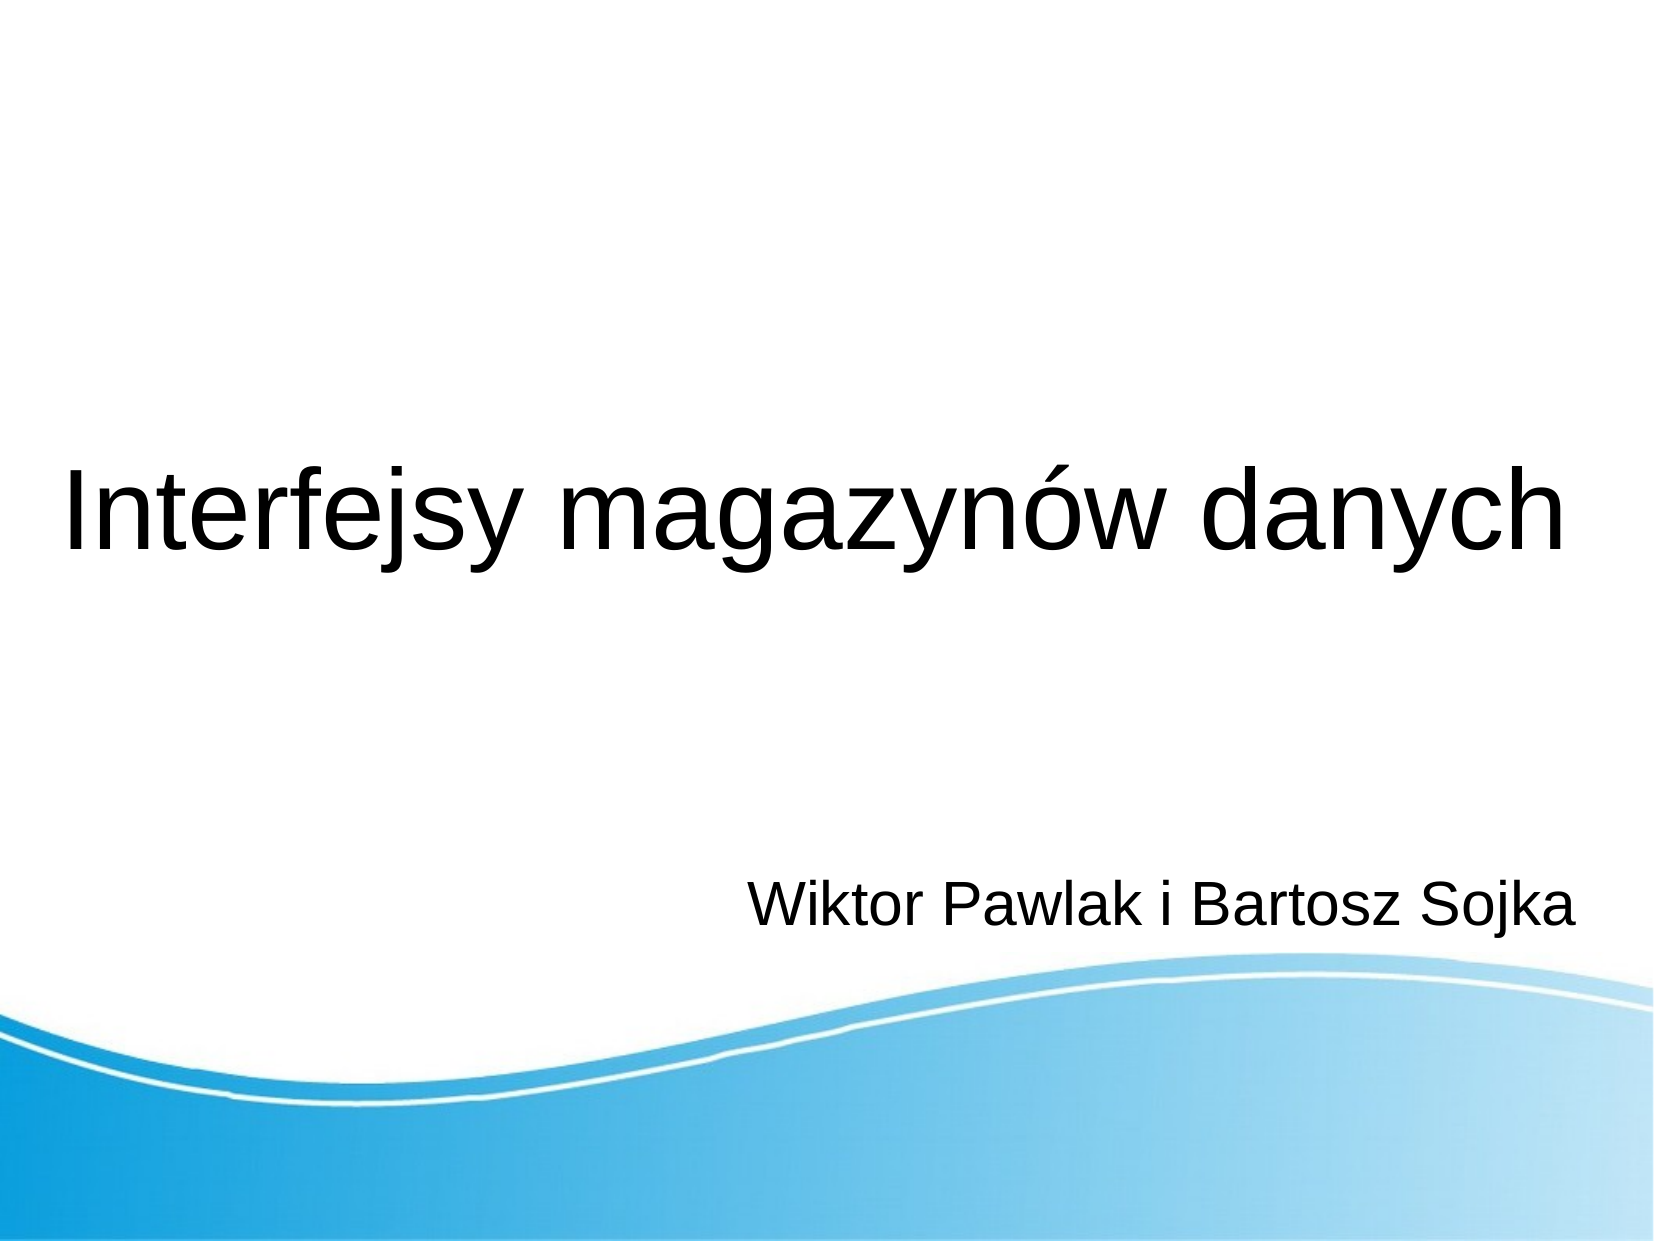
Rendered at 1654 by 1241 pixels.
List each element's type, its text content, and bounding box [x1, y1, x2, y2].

picture [0, 952, 1654, 1241]
text_box Wiktor Pawlak i Bartosz Sojka [732, 861, 1654, 1016]
title Interfejsy magazynów danych [0, 369, 1630, 650]
